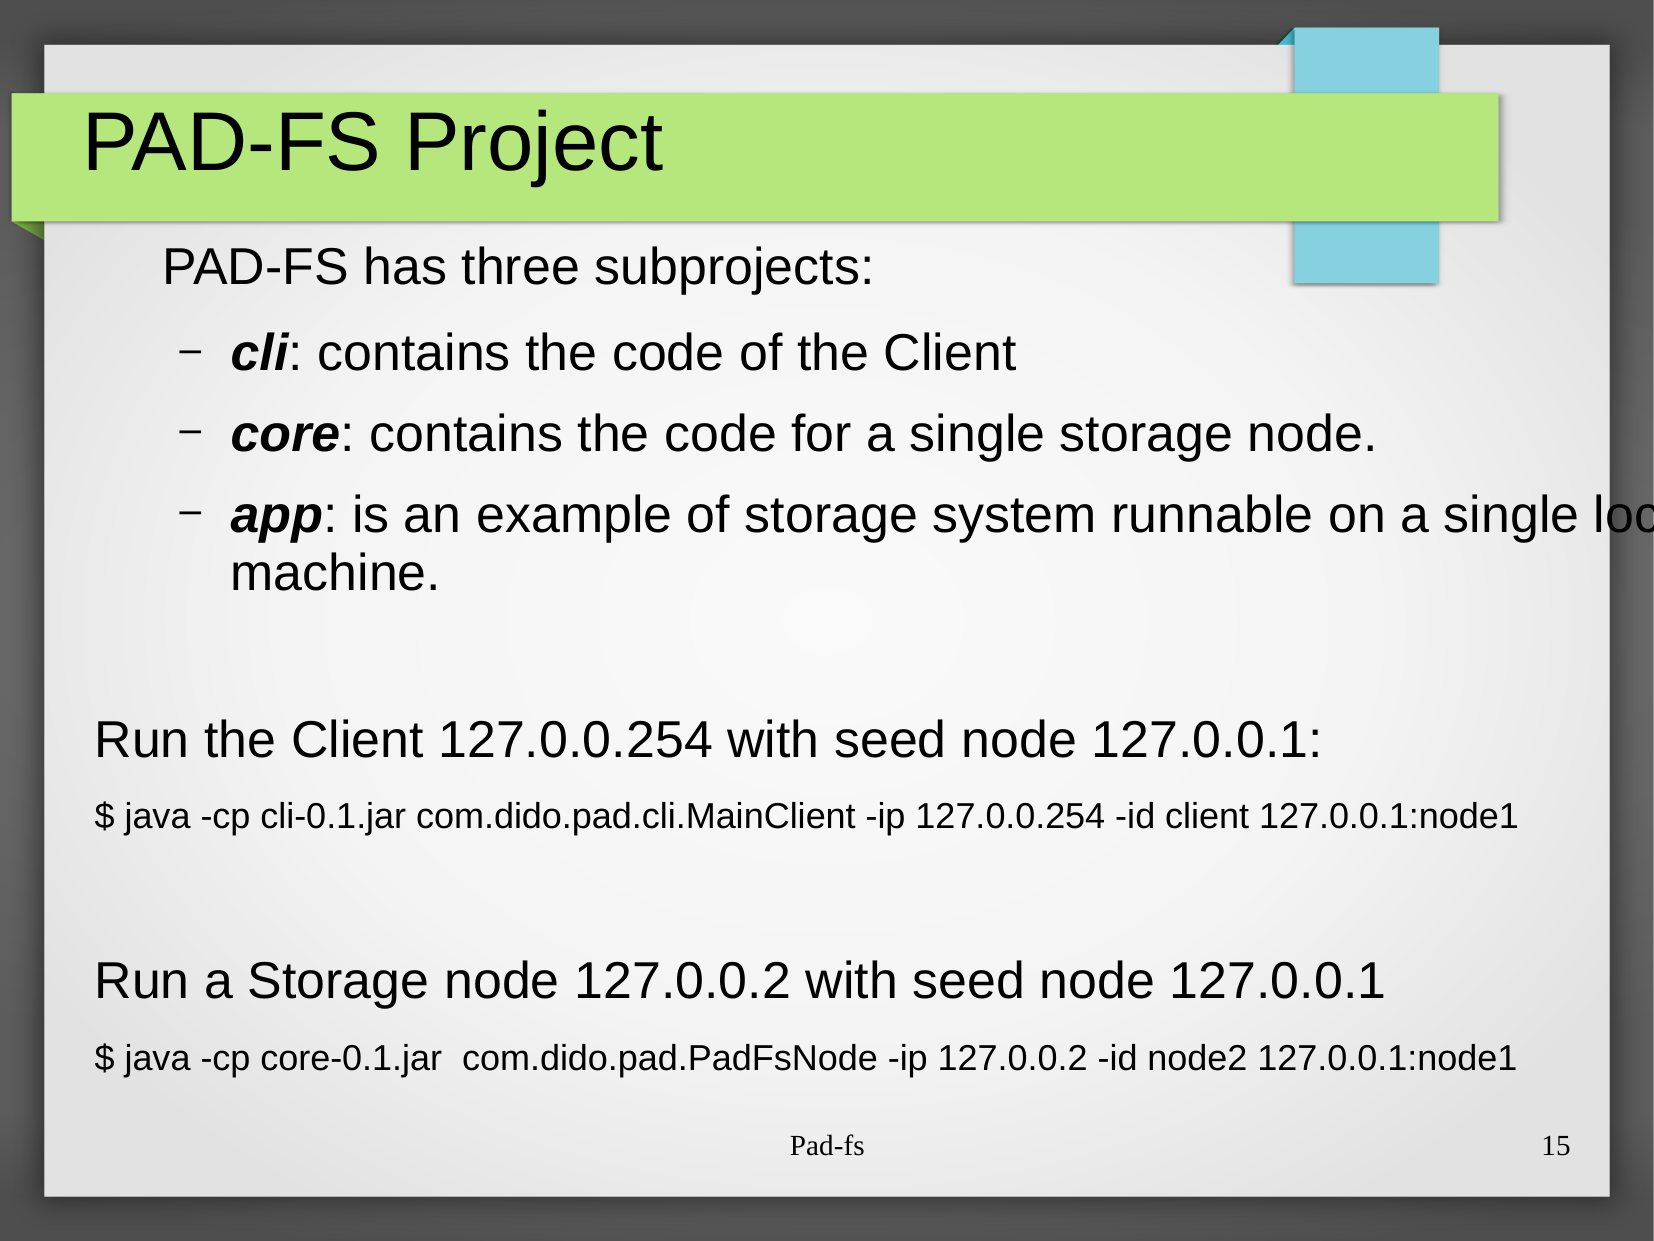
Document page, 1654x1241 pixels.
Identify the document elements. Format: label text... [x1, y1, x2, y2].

list PAD-FS has three subprojects: cli: contains the code of the Client core: contains the code for a single storage node. app: is an example of storage system runnable on a single local machine. Run the Client 127.0.0.254 with seed node 127.0.0.1: $ java -cp cli-0.1.jar com.dido.pad.cli.MainClient -ip 127.0.0.254 -id client 127.0.0.1:node1 Run a Storage node 127.0.0.2 with seed node 127.0.0.1 $ java -cp core-0.1.jar com.dido.pad.PadFsNode -ip 127.0.0.2 -id node2 127.0.0.1:node1 [94, 237, 1654, 1087]
picture [0, 0, 1654, 1241]
title PAD-FS Project [82, 70, 1571, 213]
